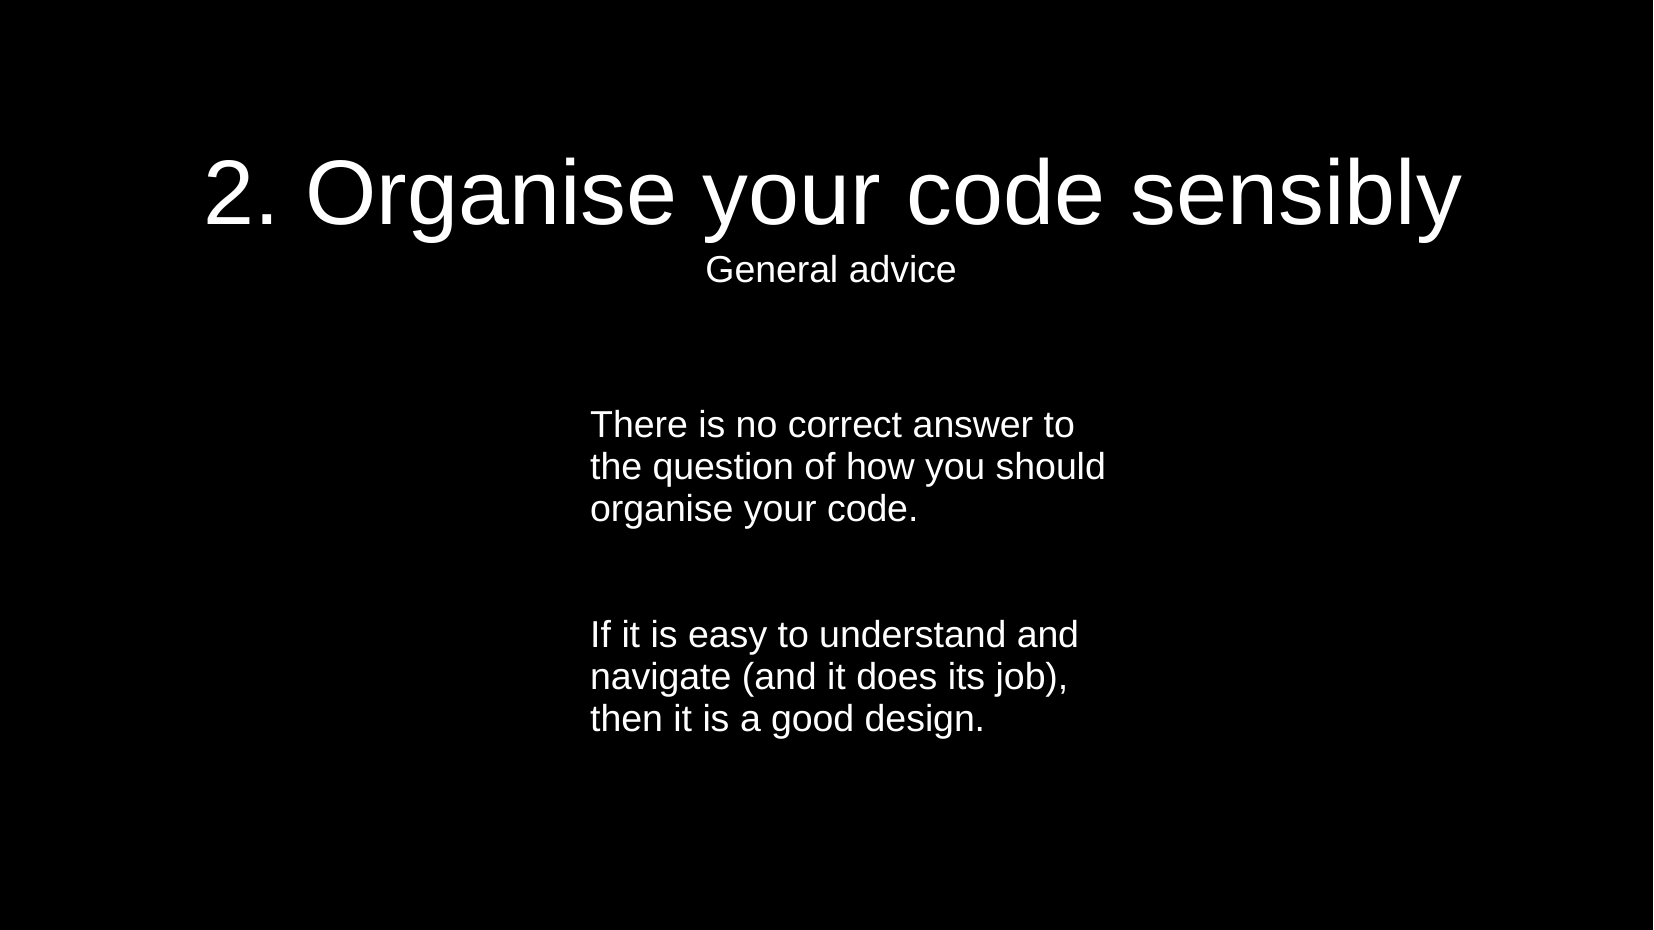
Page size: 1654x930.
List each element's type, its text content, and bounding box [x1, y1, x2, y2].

title 2. Organise your code sensibly [90, 114, 1578, 271]
title General advice [87, 191, 1576, 348]
text_box There is no correct answer to the question of how you should organise your code. If it is easy to understand and navigate (and it does its job), then it is a good design. [575, 396, 1140, 747]
